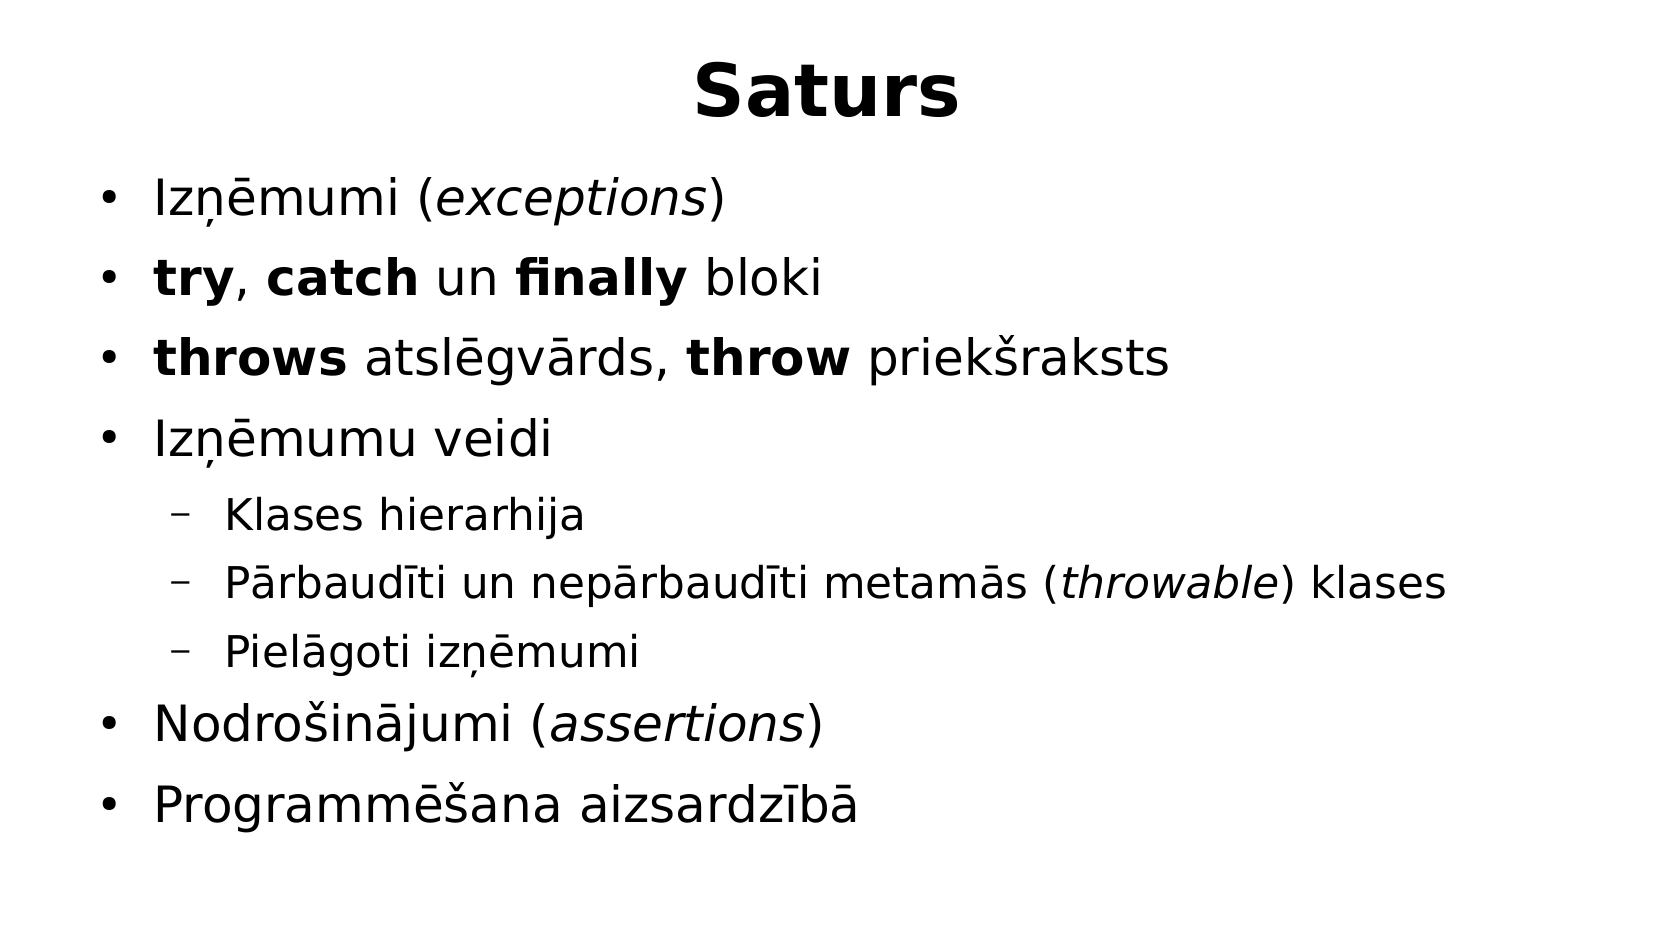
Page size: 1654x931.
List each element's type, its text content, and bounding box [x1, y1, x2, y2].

list Izņēmumi (exceptions) try, catch un finally bloki throws atslēgvārds, throw priekšraksts Izņēmumu veidi Klases hierarhija Pārbaudīti un nepārbaudīti metamās (throwable) klases Pielāgoti izņēmumi Nodrošinājumi (assertions) Programmēšana aizsardzībā [82, 168, 1538, 889]
title Saturs [82, 37, 1571, 147]
